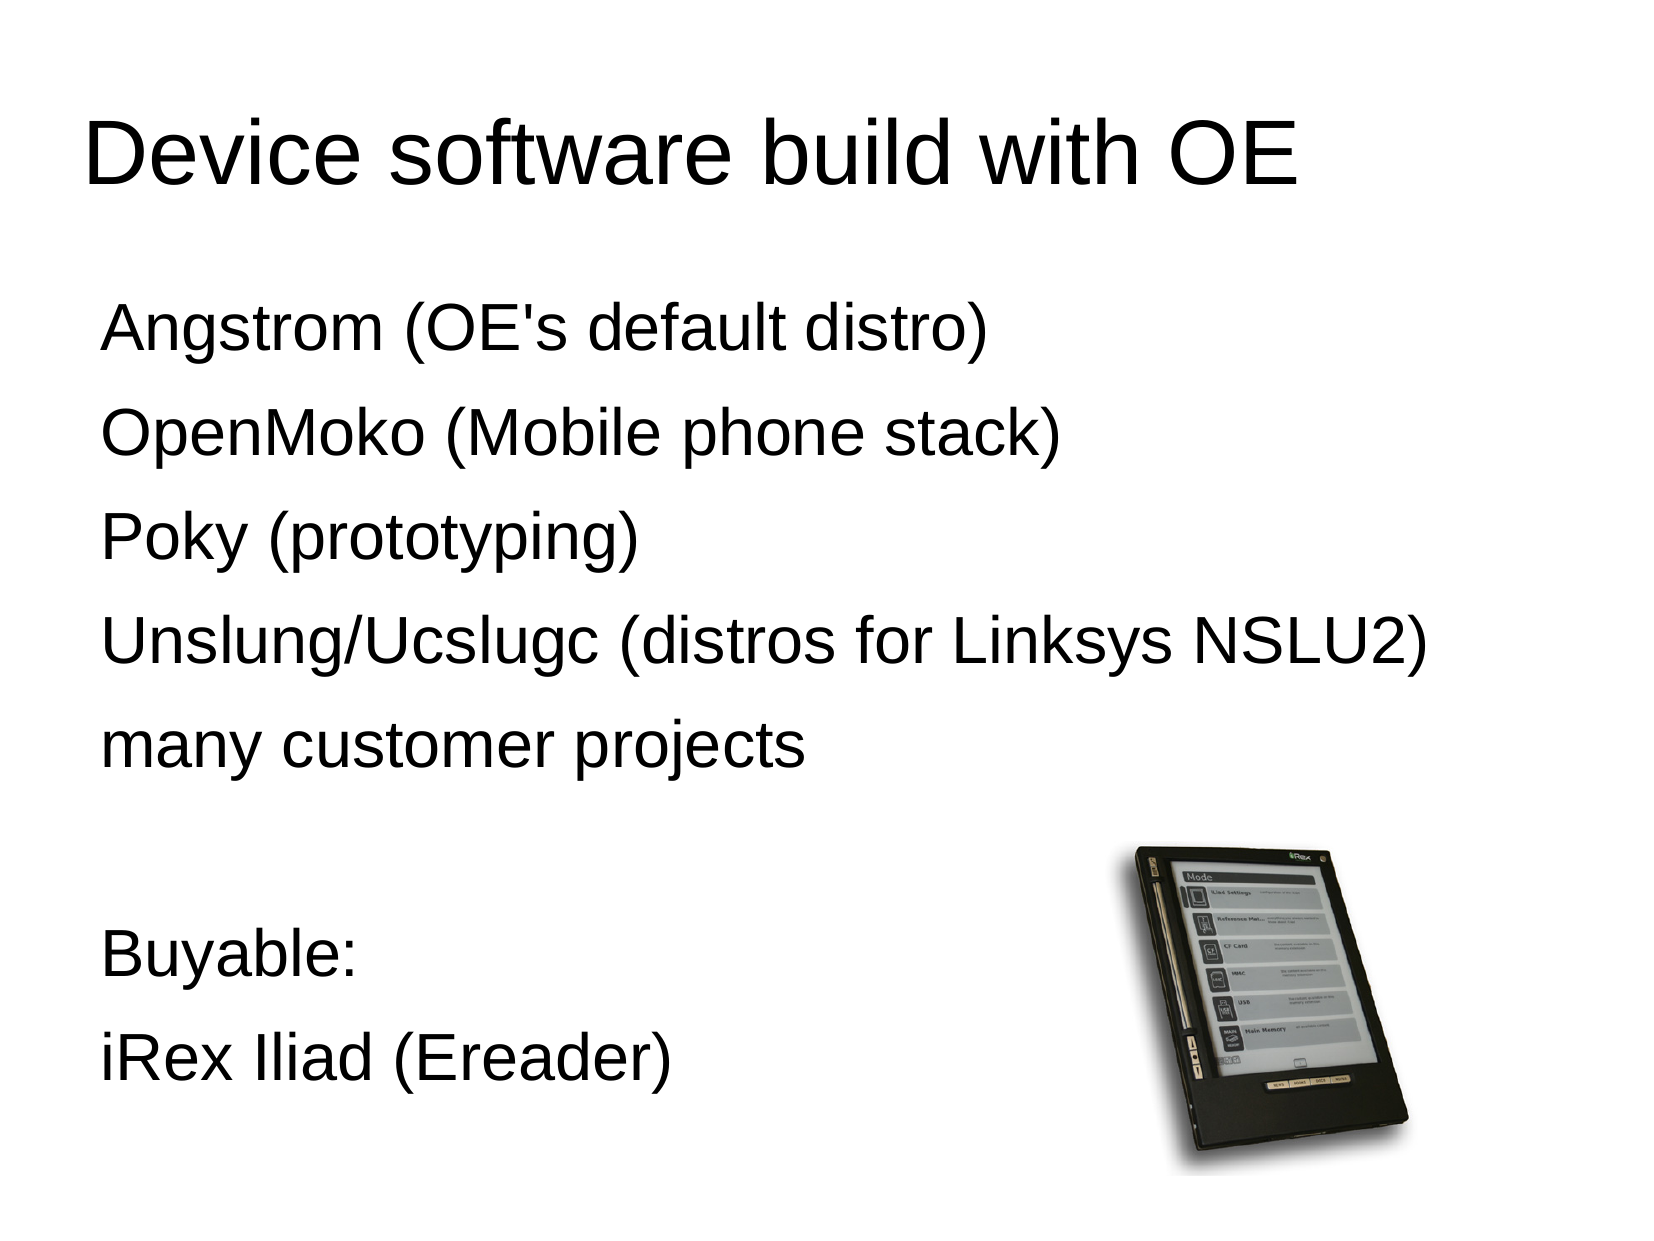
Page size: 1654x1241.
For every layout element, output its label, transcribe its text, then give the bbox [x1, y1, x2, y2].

picture [1105, 841, 1418, 1176]
list Angstrom (OE's default distro) OpenMoko (Mobile phone stack) Poky (prototyping) Unslung/Ucslugc (distros for Linksys NSLU2) many customer projects Buyable: iRex Iliad (Ereader) [82, 290, 1571, 1157]
title Device software build with OE [82, 56, 1571, 250]
